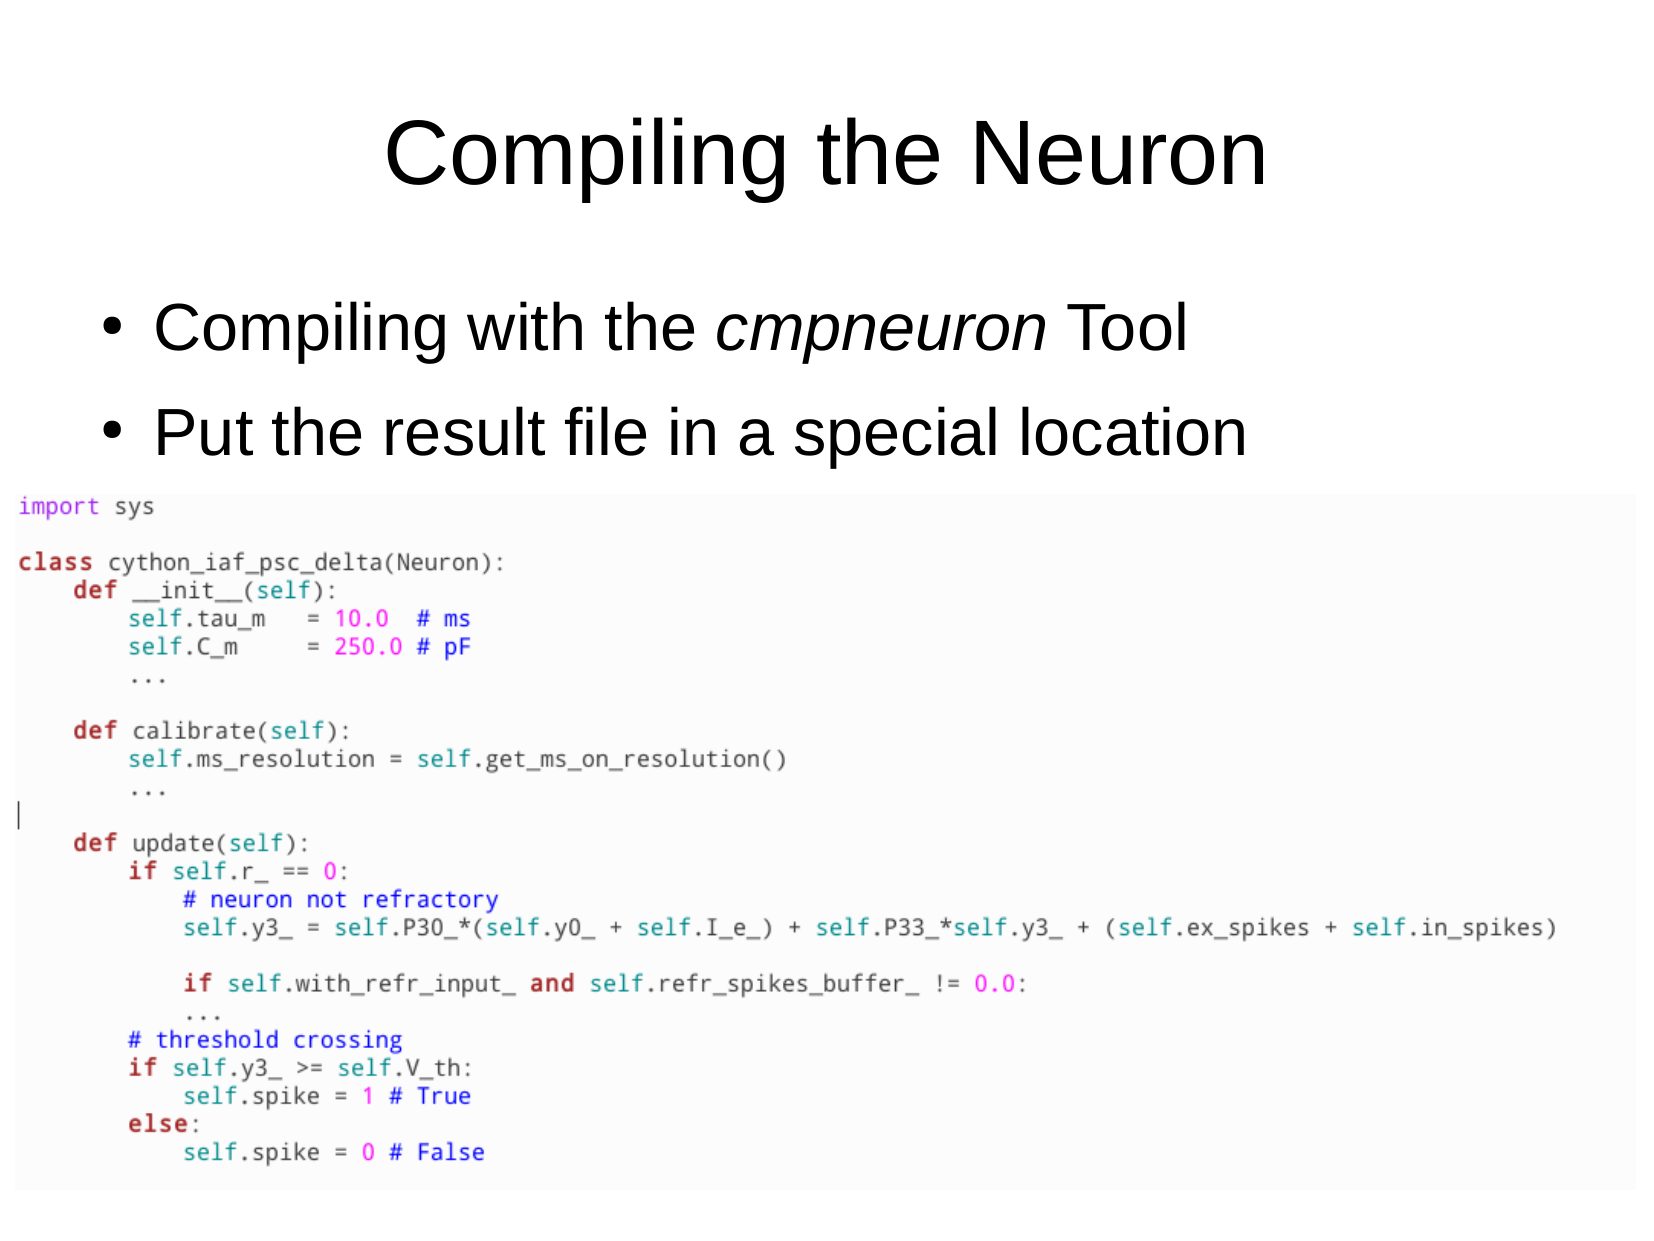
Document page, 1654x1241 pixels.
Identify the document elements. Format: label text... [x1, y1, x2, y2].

list Compiling with the cmpneuron Tool Put the result file in a special location [82, 290, 1538, 494]
picture [15, 494, 1636, 1190]
title Compiling the Neuron [82, 49, 1571, 257]
